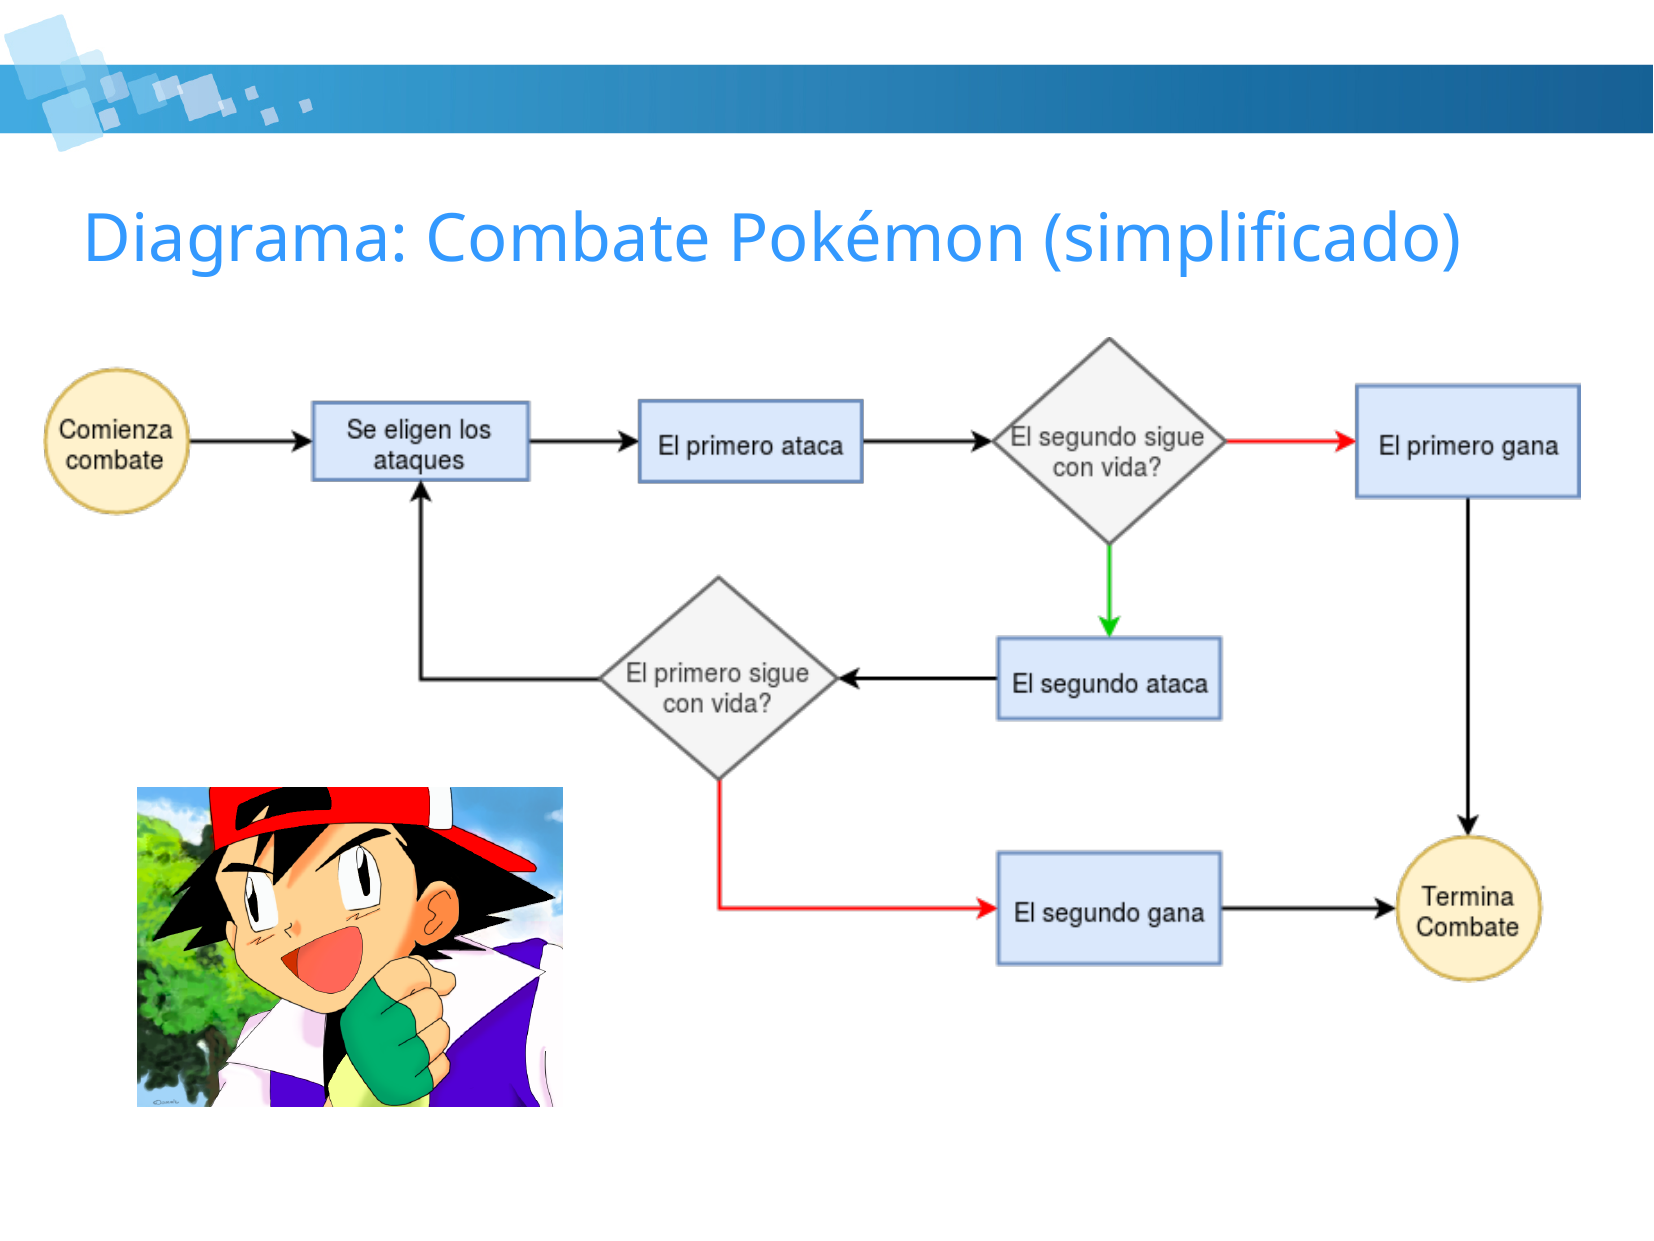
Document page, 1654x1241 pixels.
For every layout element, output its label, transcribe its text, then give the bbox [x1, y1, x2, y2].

picture [0, 0, 1653, 1238]
title Diagrama: Combate Pokémon (simplificado) [82, 132, 1571, 337]
